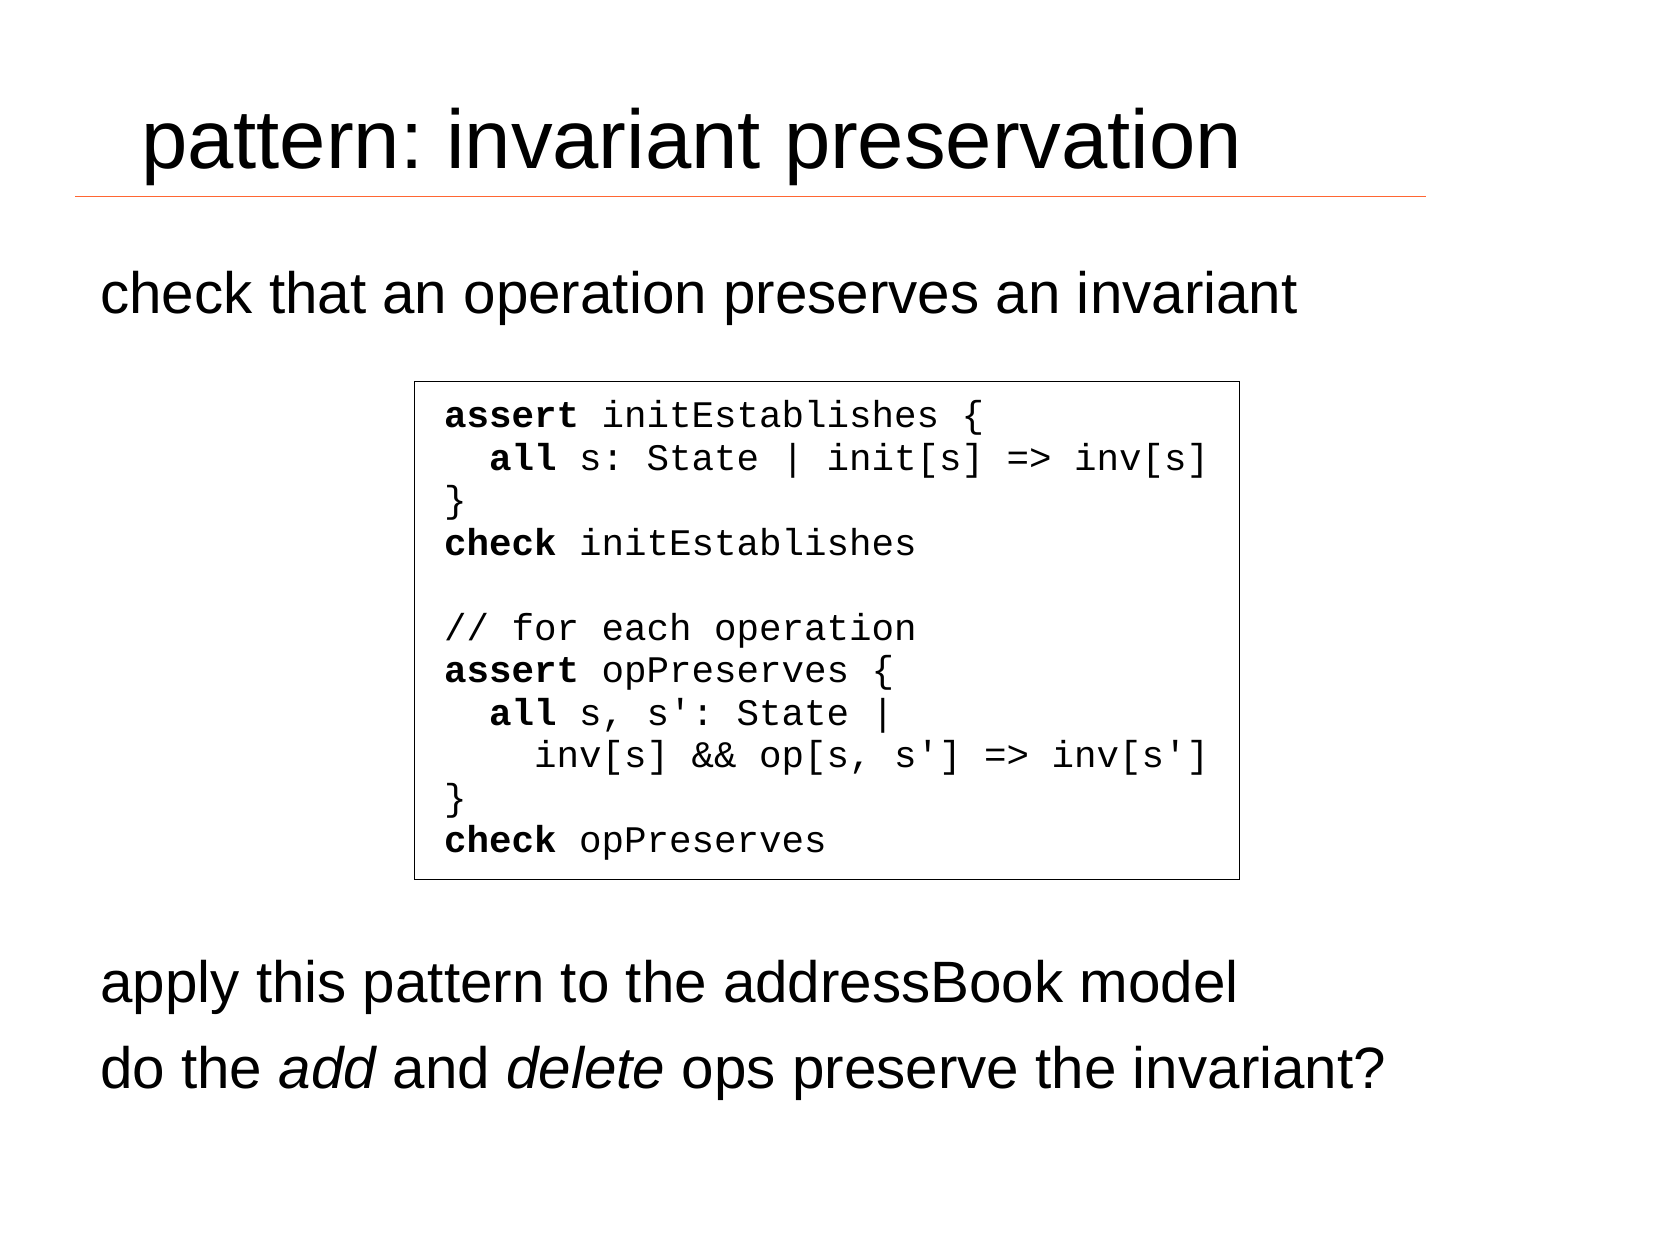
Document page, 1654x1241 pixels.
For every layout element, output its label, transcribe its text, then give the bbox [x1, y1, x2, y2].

text_box assert initEstablishes { all s: State | init[s] => inv[s] } check initEstablishes // for each operation assert opPreserves { all s, s': State | inv[s] && op[s, s'] => inv[s'] } check opPreserves [414, 381, 1240, 858]
title pattern: invariant preservation [141, 86, 1604, 193]
list check that an operation preserves an invariant apply this pattern to the addressBook model do the add and delete ops preserve the invariant? [82, 261, 1571, 1173]
